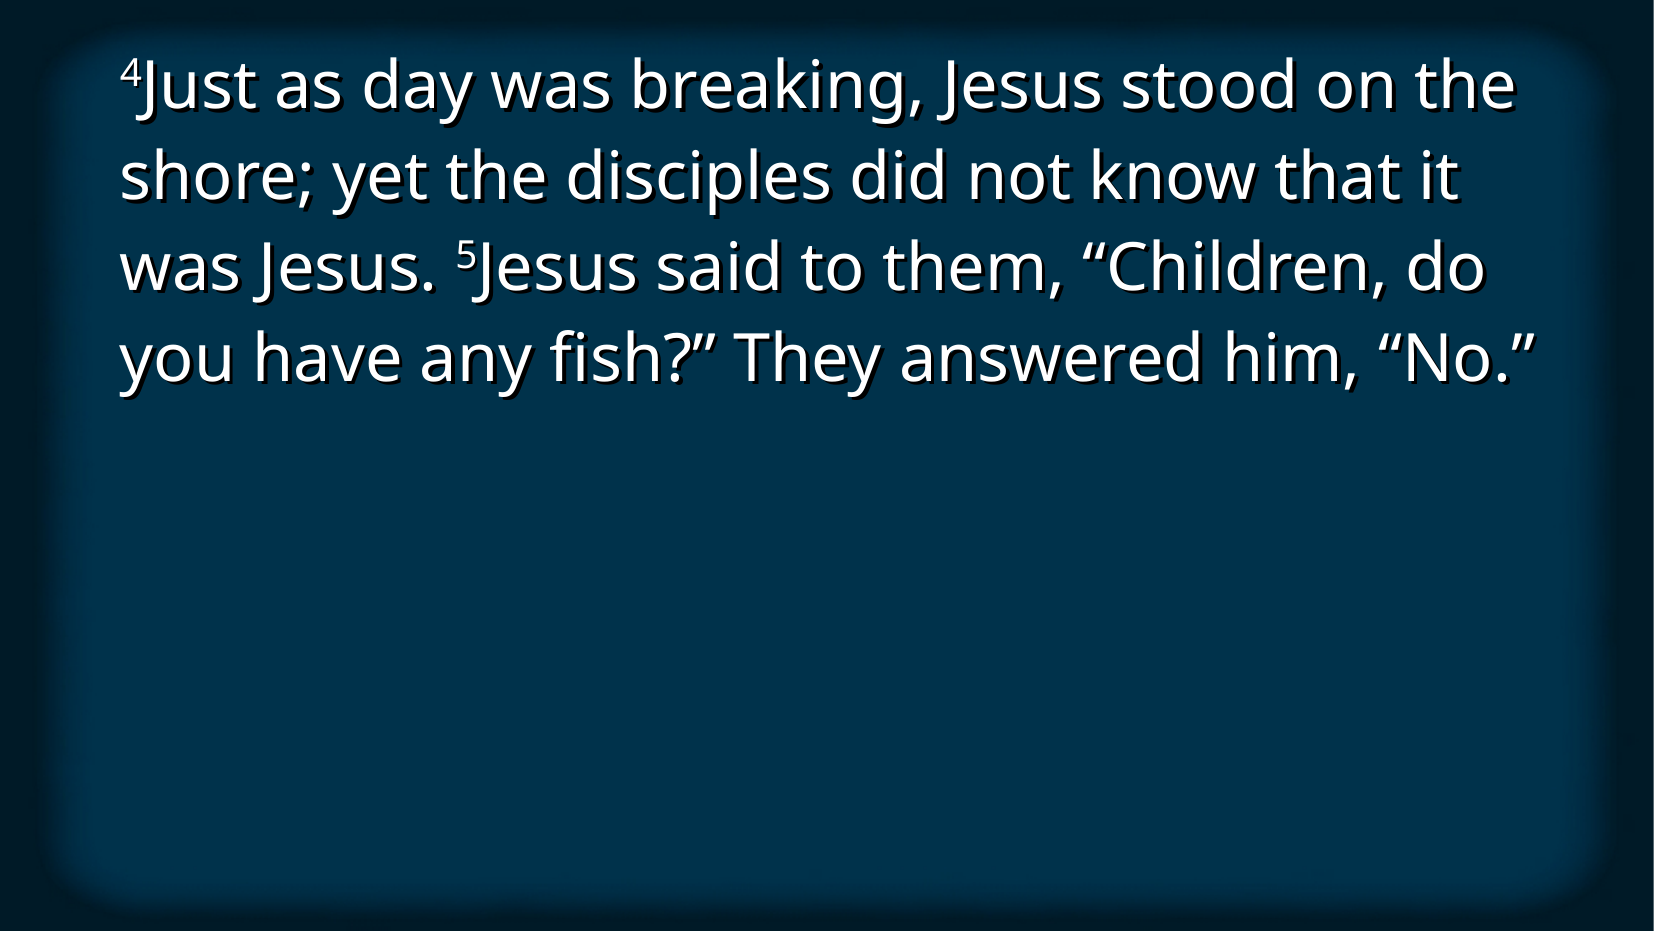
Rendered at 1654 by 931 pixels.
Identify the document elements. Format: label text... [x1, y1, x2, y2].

text_box 4Just as day was breaking, Jesus stood on the shore; yet the disciples did not know that it was Jesus. 5Jesus said to them, “Children, do you have any fish?” They answered him, “No.” [105, 30, 1561, 400]
picture [0, 0, 1654, 931]
